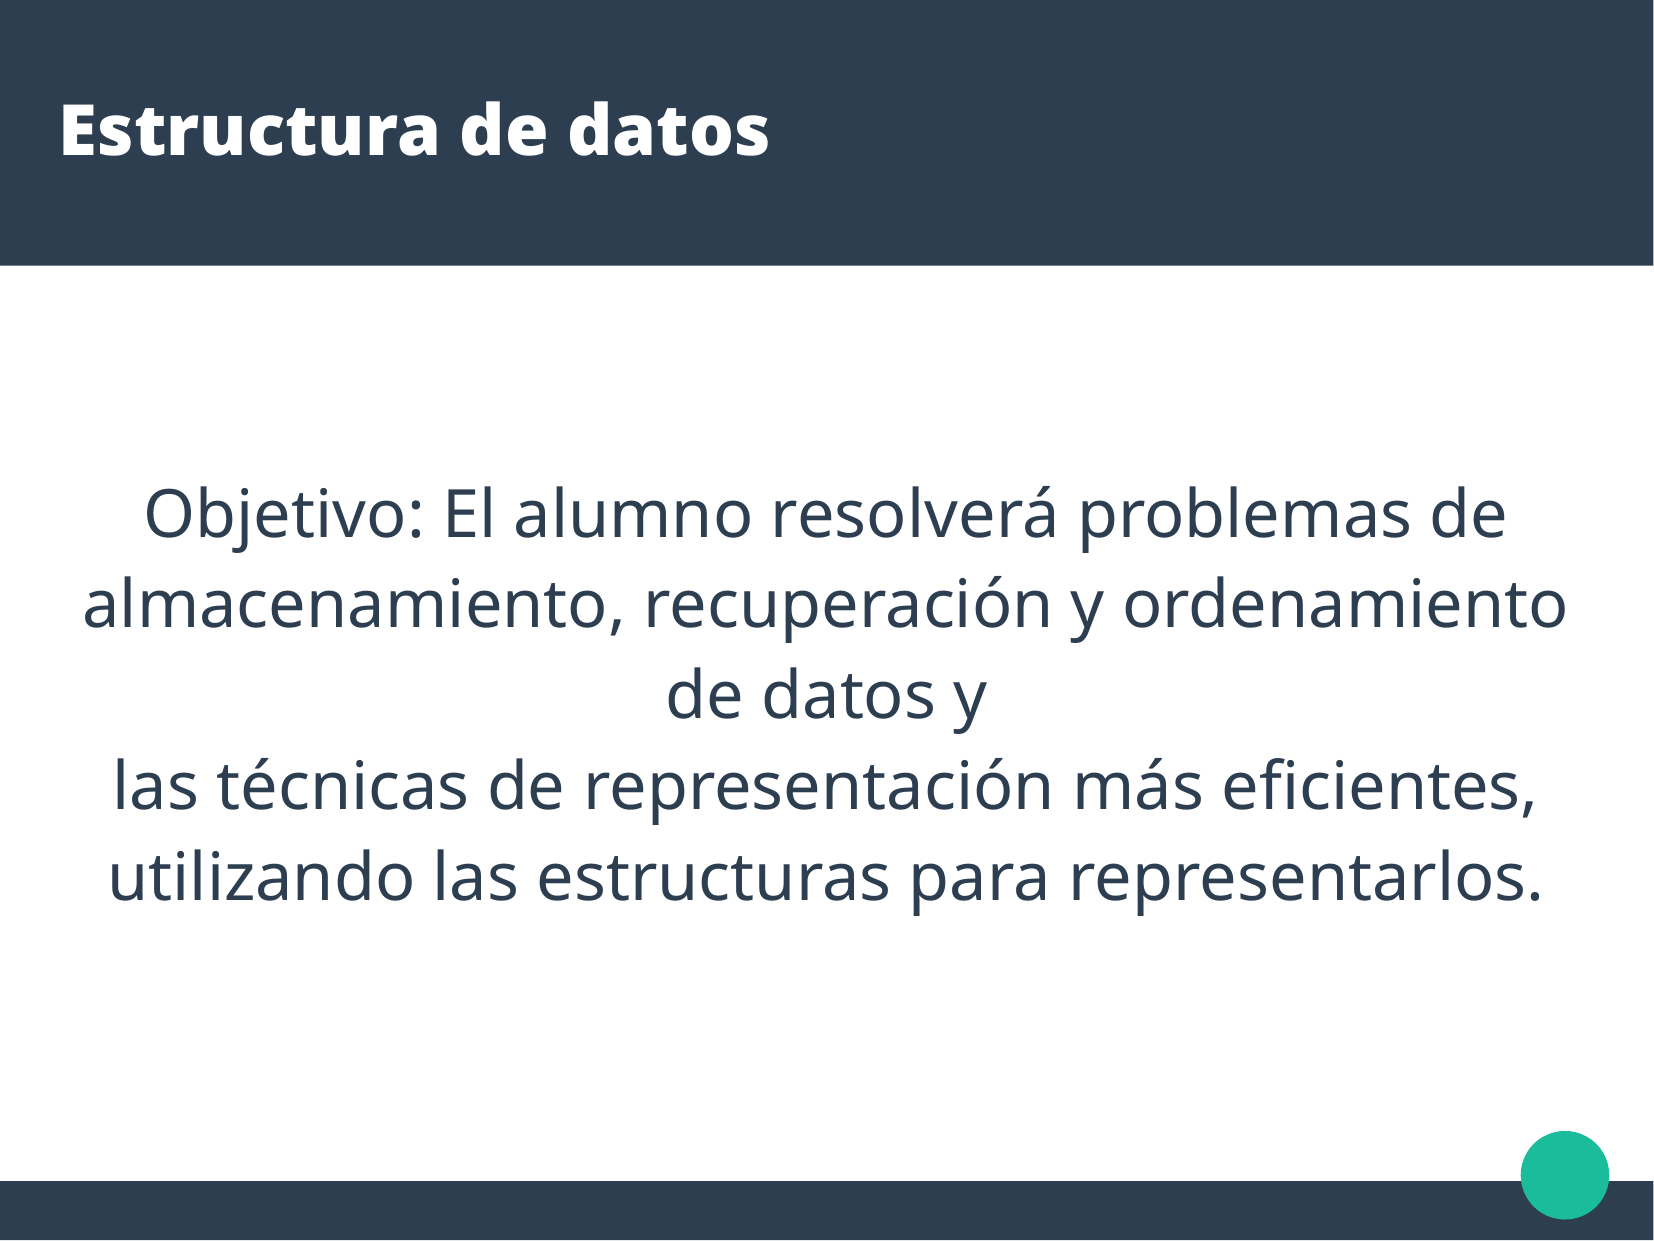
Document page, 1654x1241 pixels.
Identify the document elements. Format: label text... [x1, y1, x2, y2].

title Estructura de datos [59, 49, 1595, 207]
subtitle Objetivo: El alumno resolverá problemas de almacenamiento, recuperación y ordenamiento de datos y las técnicas de representación más eficientes, utilizando las estructuras para representarlos. [59, 324, 1595, 1152]
